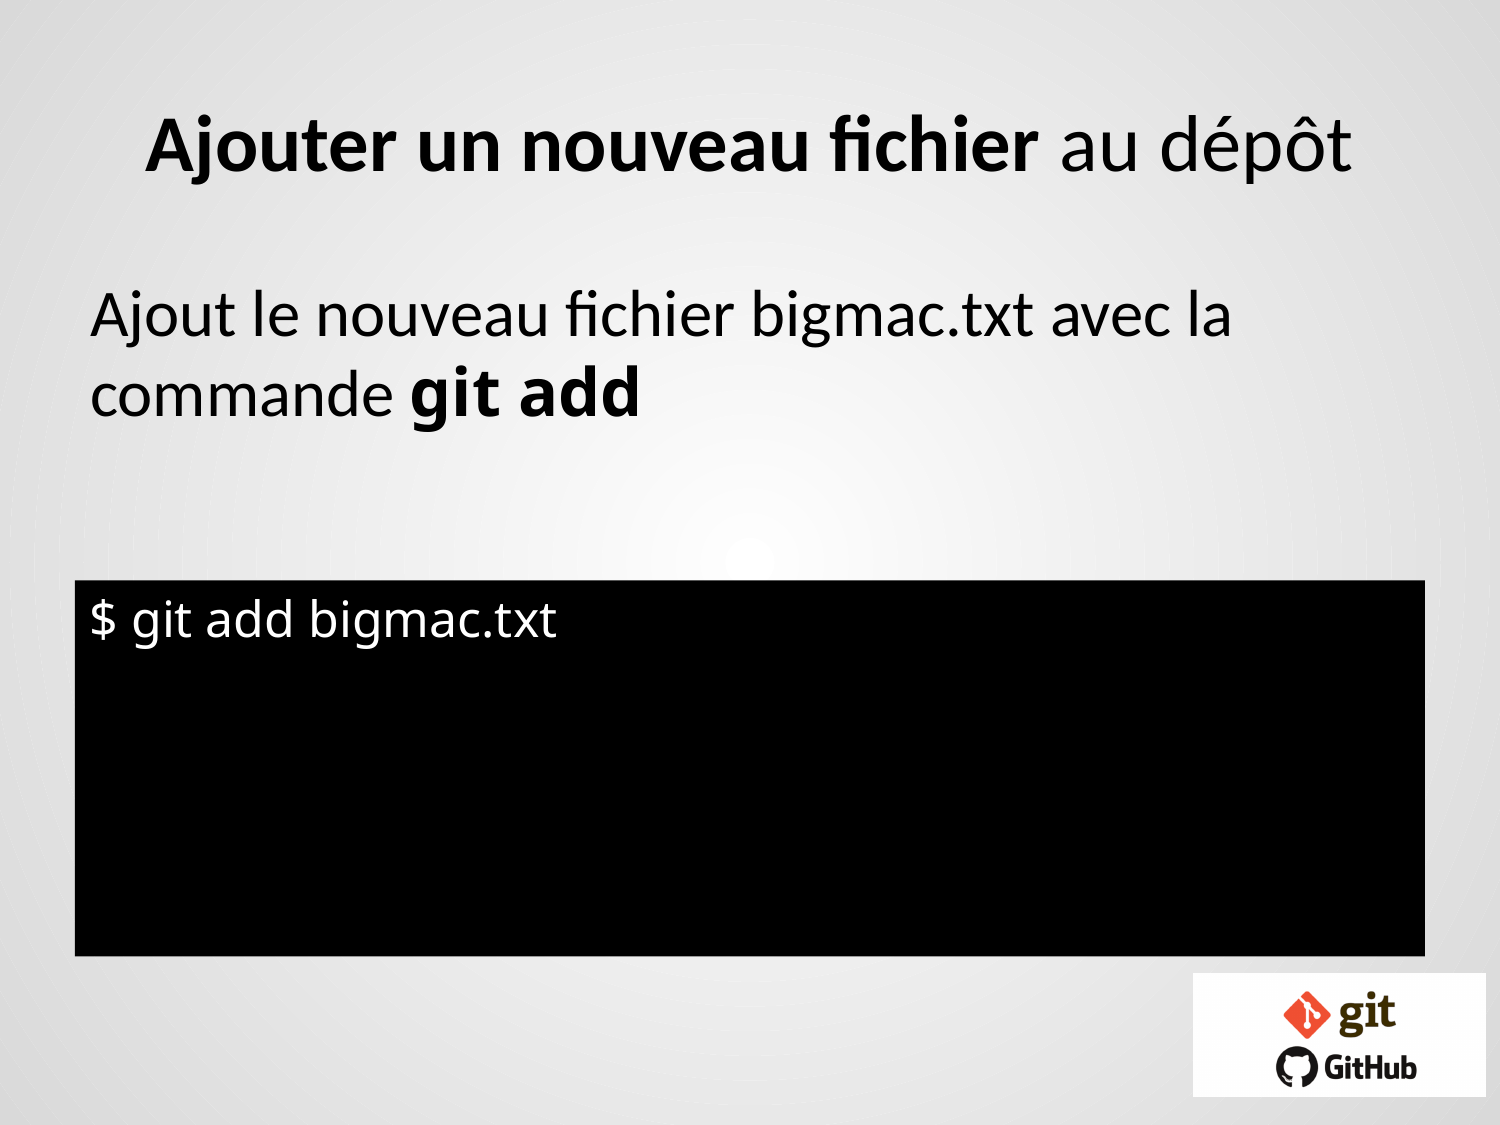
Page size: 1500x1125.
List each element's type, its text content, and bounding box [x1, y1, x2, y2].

list Ajout le nouveau fichier bigmac.txt avec la commande git add [75, 262, 1425, 562]
text_box $ git add bigmac.txt [74, 580, 1425, 957]
picture [1193, 973, 1486, 1097]
title Ajouter un nouveau fichier au dépôt [75, 45, 1425, 233]
